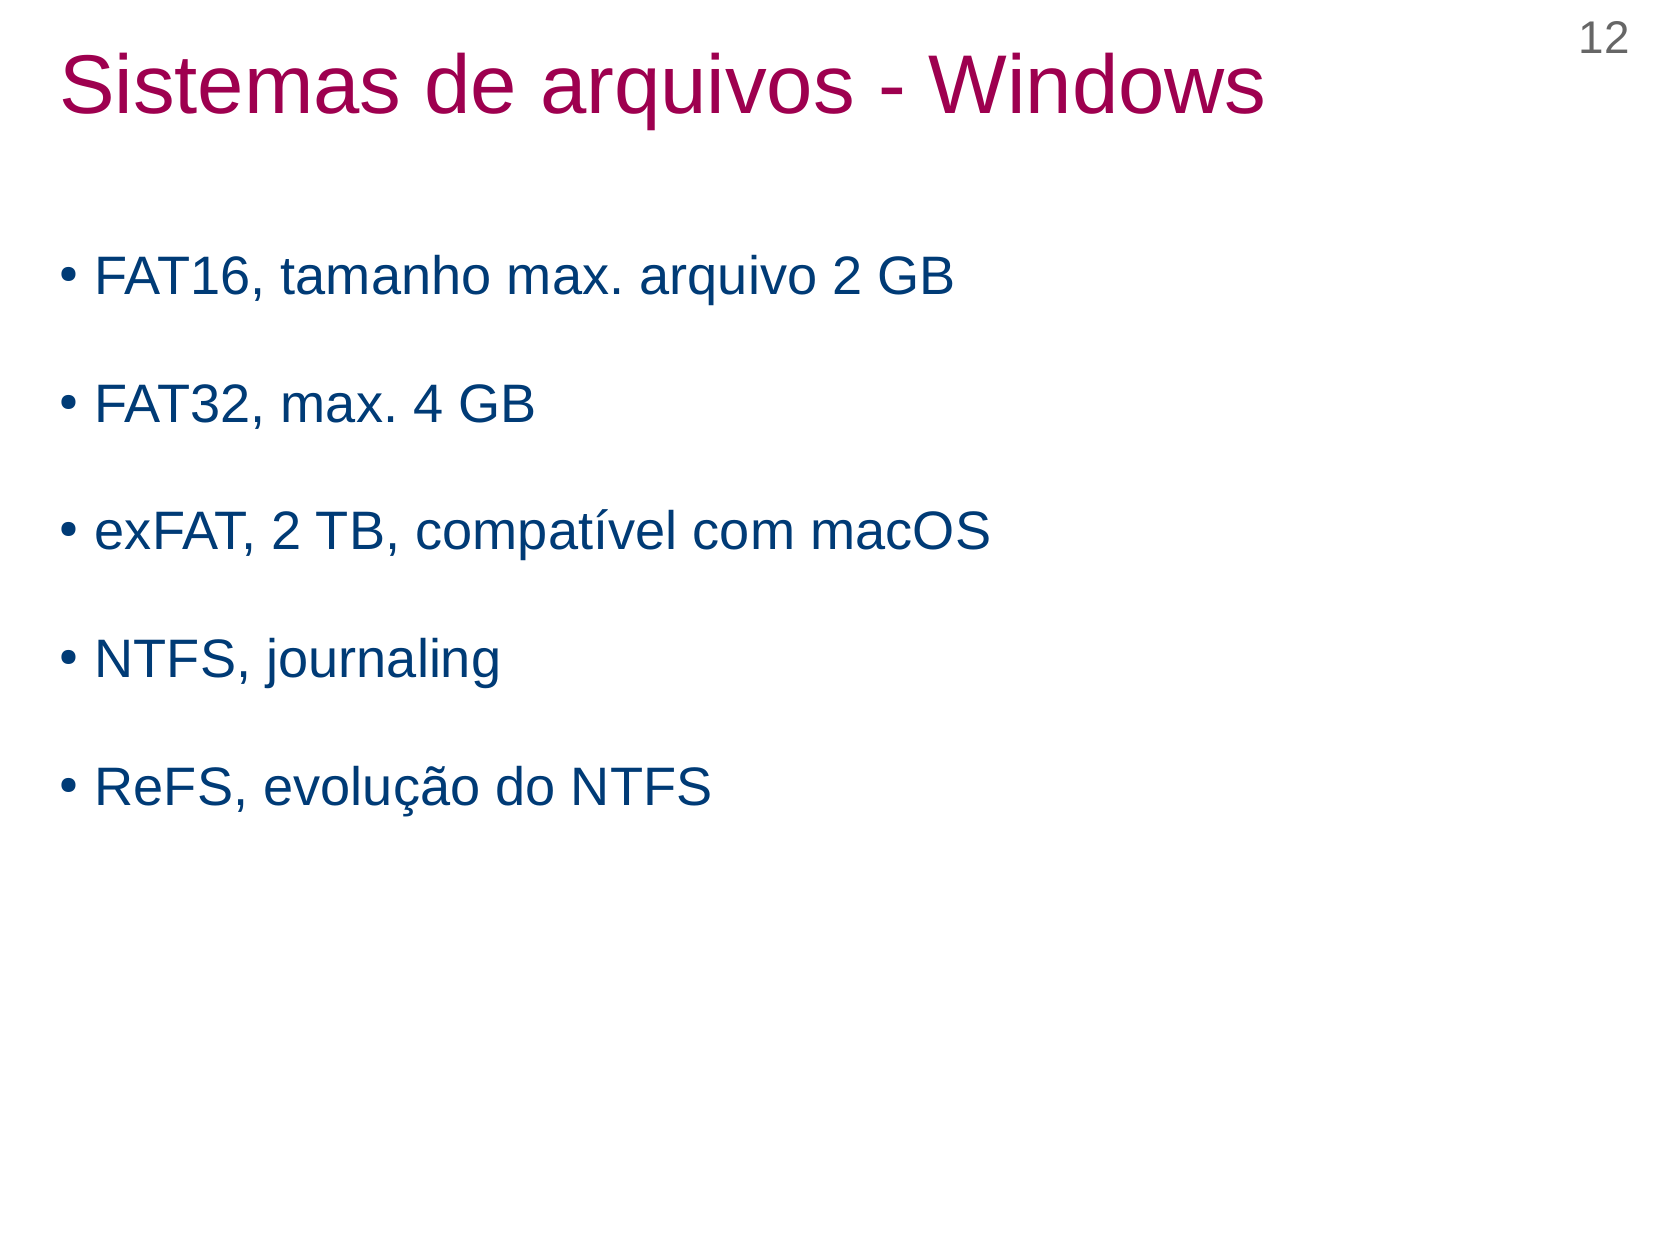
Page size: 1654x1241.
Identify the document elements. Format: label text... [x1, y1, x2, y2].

list FAT16, tamanho max. arquivo 2 GB FAT32, max. 4 GB exFAT, 2 TB, compatível com macOS NTFS, journaling ReFS, evolução do NTFS [59, 236, 1595, 1211]
title Sistemas de arquivos - Windows [59, 29, 1595, 148]
